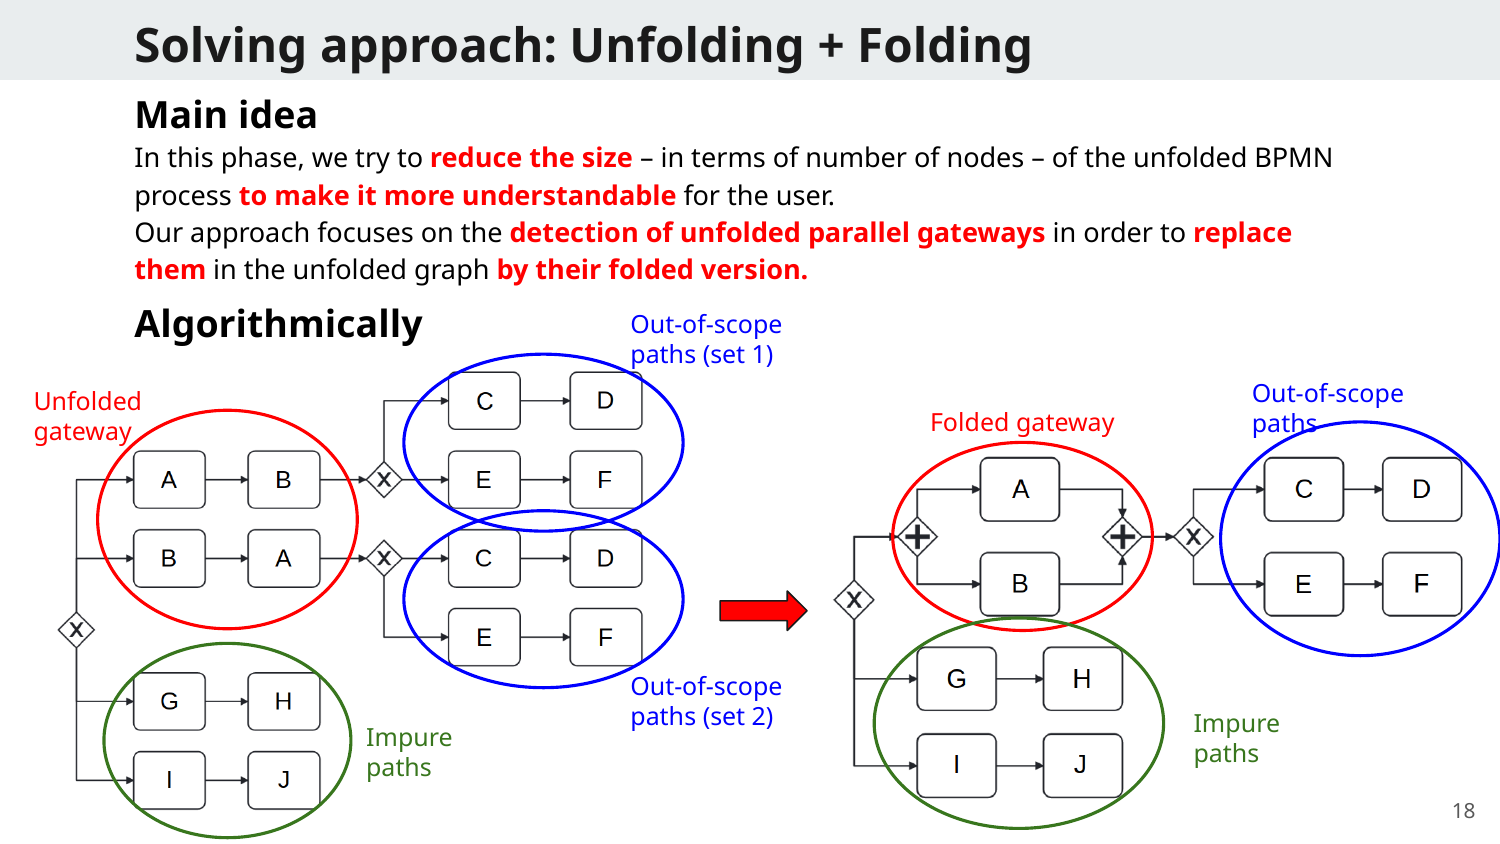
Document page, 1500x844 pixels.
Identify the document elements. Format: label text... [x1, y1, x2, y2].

picture [895, 452, 1150, 622]
text_box Out-of-scope paths [1236, 362, 1484, 453]
picture [1077, 452, 1465, 802]
picture [876, 626, 1162, 802]
text_box Algorithmically [119, 278, 630, 361]
text_box Out-of-scope paths (set 2) [615, 655, 801, 746]
text_box Out-of-scope paths (set 1) [615, 293, 801, 384]
picture [616, 506, 645, 535]
text_box Folded gateway [914, 391, 1131, 452]
title Solving approach: Unfolding + Folding [119, 0, 1381, 88]
picture [828, 452, 964, 802]
text_box Unfolded gateway [18, 370, 204, 461]
picture [983, 620, 1059, 628]
picture [406, 370, 645, 519]
picture [487, 513, 600, 529]
picture [55, 370, 645, 812]
picture [106, 645, 349, 812]
text_box [720, 590, 808, 631]
text_box Impure paths [1178, 692, 1364, 783]
picture [1223, 453, 1465, 654]
list Main idea In this phase, we try to reduce the size – in terms of number of nodes – of the unfolded BPMN process to make it more understandable for the user. Our approach focuses on the detection of unfolded parallel gateways in order to replace them in the unfolded graph by their folded version. [119, 88, 1381, 334]
picture [100, 412, 355, 627]
text_box Algorithmically [501, 356, 586, 361]
text_box Impure paths [350, 706, 536, 797]
slide_number <numéro> [1400, 779, 1491, 844]
picture [406, 523, 645, 686]
